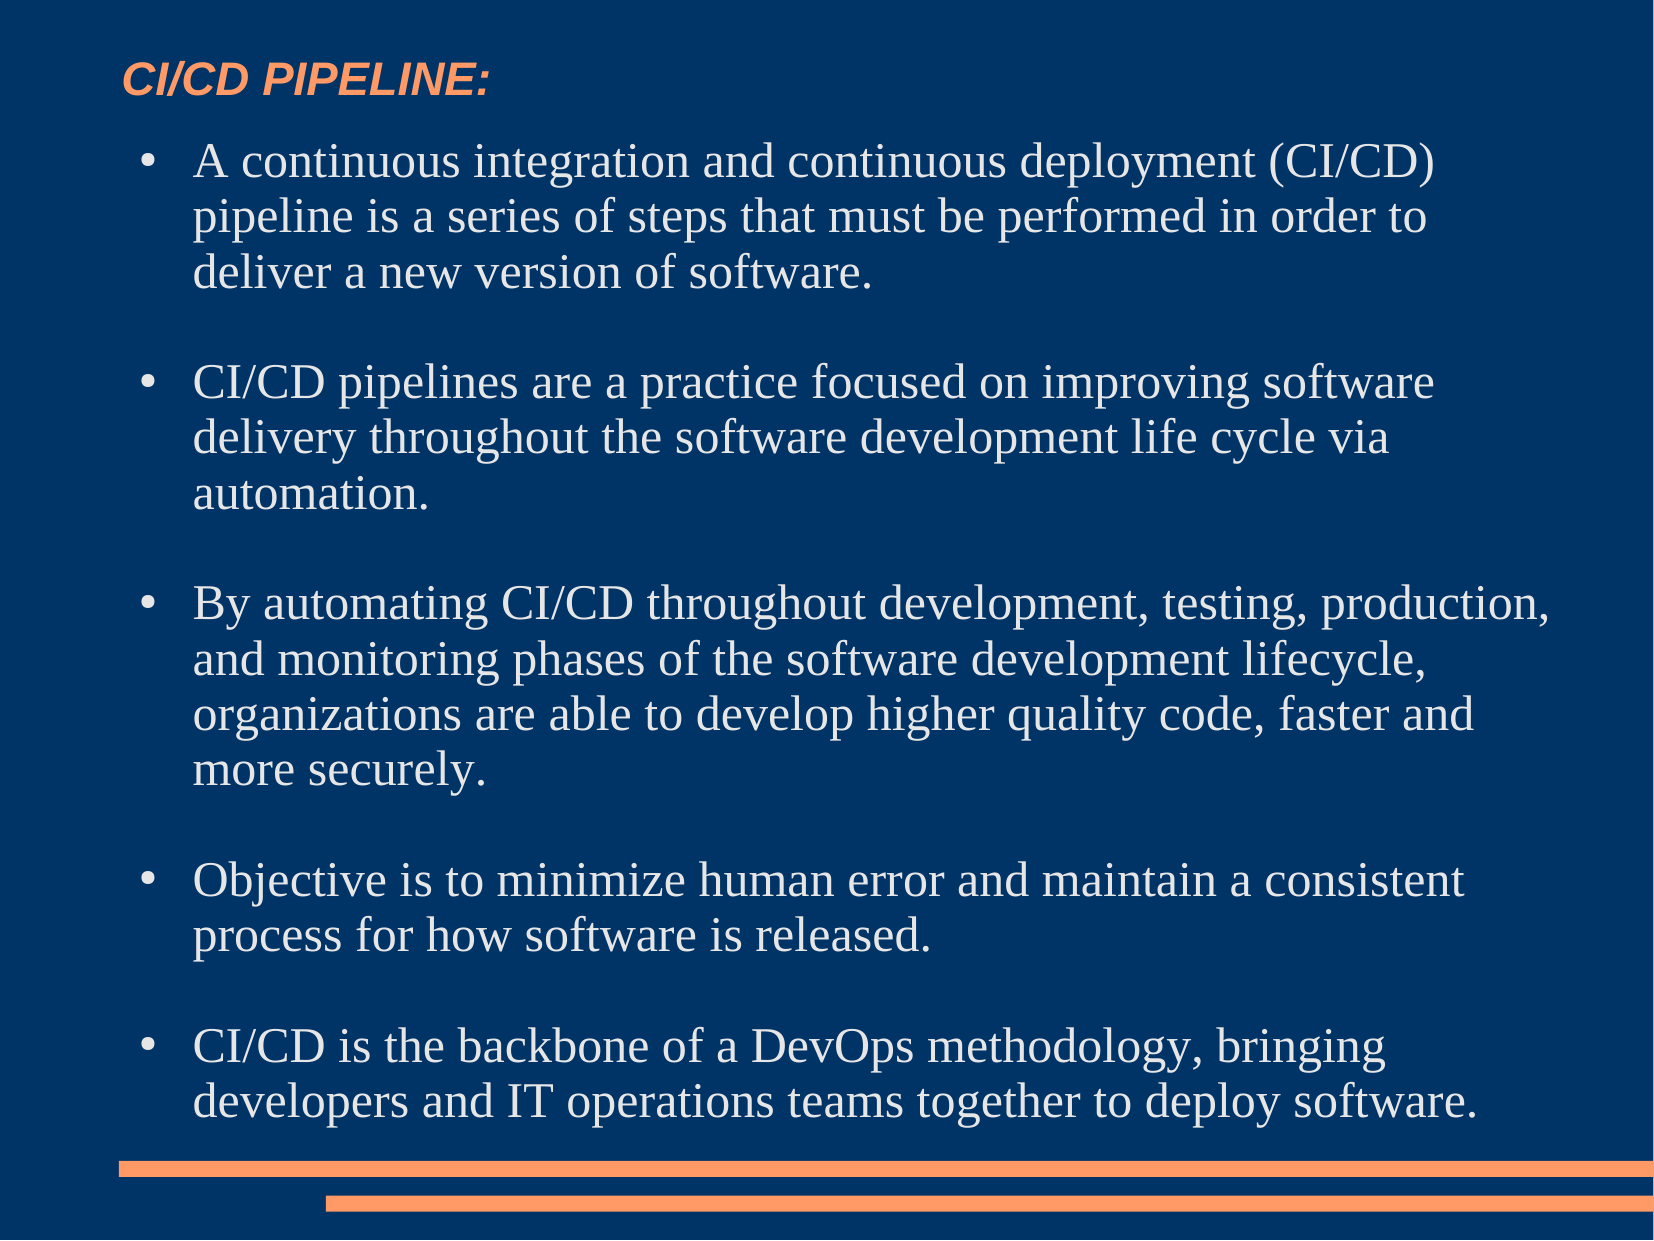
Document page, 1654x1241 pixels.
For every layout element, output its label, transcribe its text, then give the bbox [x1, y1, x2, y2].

list A continuous integration and continuous deployment (CI/CD) pipeline is a series of steps that must be performed in order to deliver a new version of software. CI/CD pipelines are a practice focused on improving software delivery throughout the software development life cycle via automation. By automating CI/CD throughout development, testing, production, and monitoring phases of the software development lifecycle, organizations are able to develop higher quality code, faster and more securely. Objective is to minimize human error and maintain a consistent process for how software is released. CI/CD is the backbone of a DevOps methodology, bringing developers and IT operations teams together to deploy software. [121, 133, 1561, 1147]
title CI/CD PIPELINE: [121, 0, 1534, 133]
